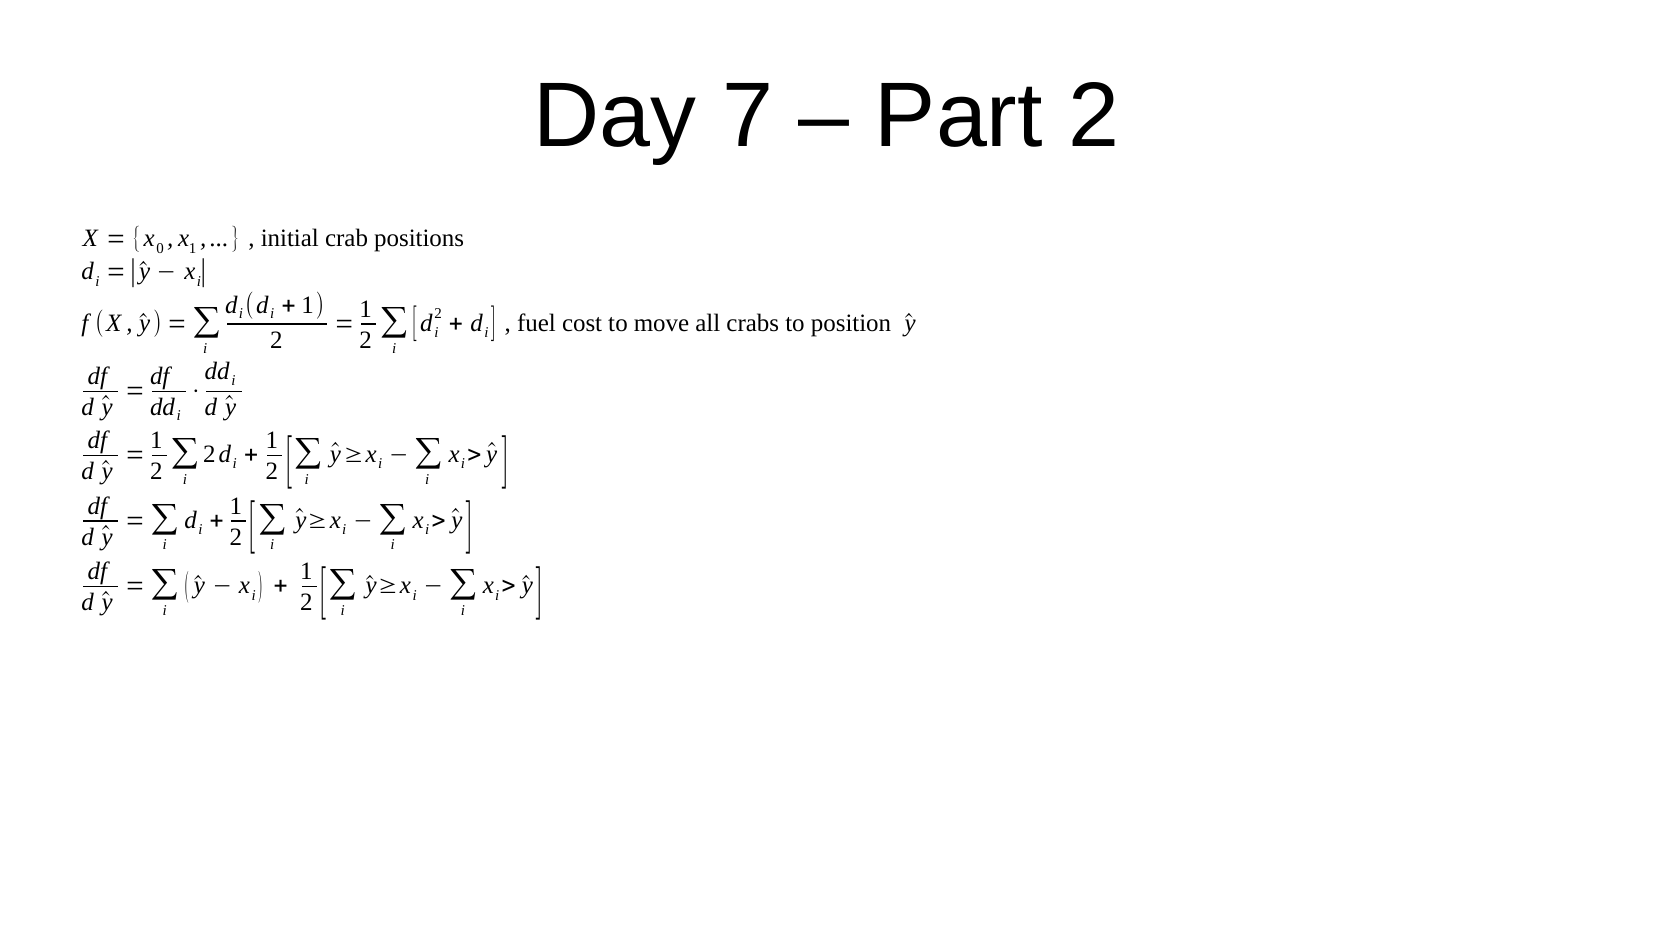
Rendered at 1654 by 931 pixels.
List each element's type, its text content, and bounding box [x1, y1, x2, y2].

title Day 7 – Part 2 [82, 37, 1571, 193]
chart [75, 225, 924, 622]
